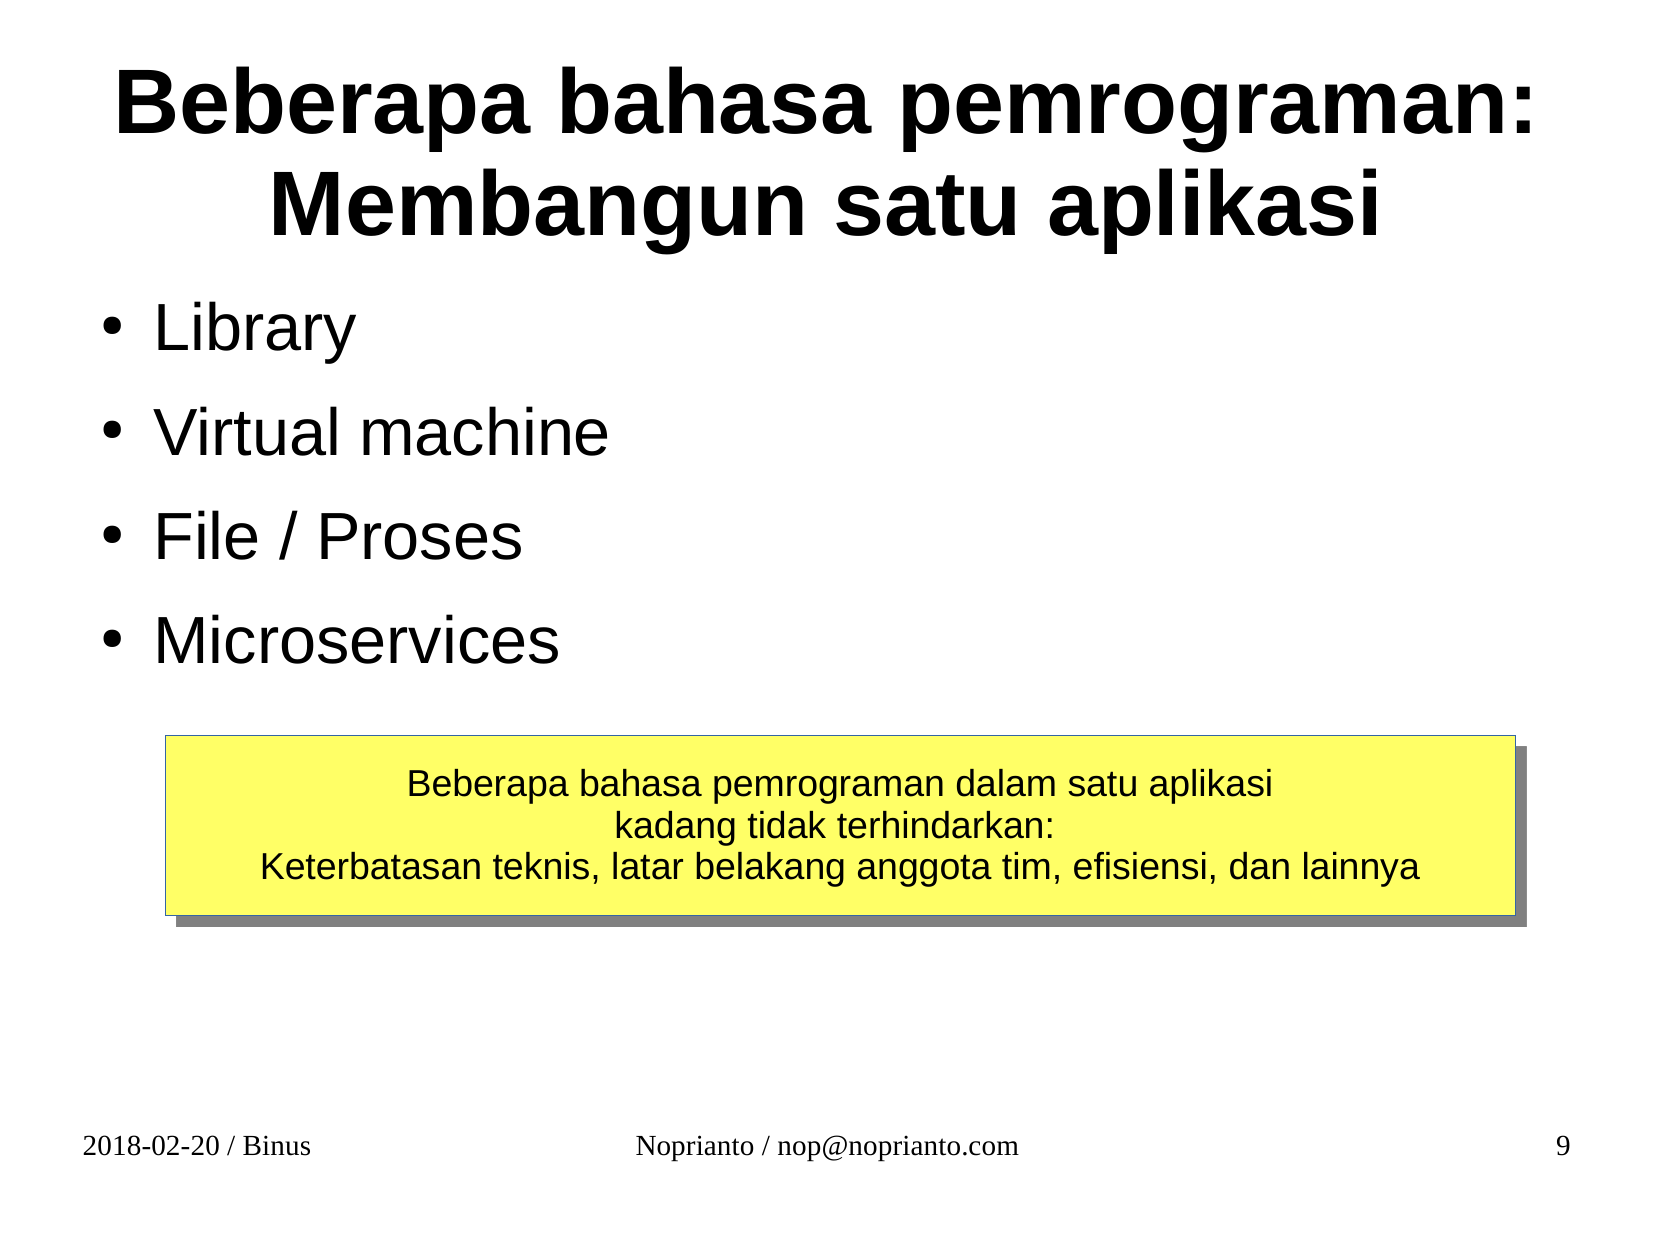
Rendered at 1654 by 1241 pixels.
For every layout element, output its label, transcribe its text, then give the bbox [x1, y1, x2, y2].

title Beberapa bahasa pemrograman: Membangun satu aplikasi [82, 49, 1571, 257]
text_box Beberapa bahasa pemrograman dalam satu aplikasi kadang tidak terhindarkan: Keterbatasan teknis, latar belakang anggota tim, efisiensi, dan lainnya [165, 735, 1516, 916]
list Library Virtual machine File / Proses Microservices [82, 290, 1571, 1010]
